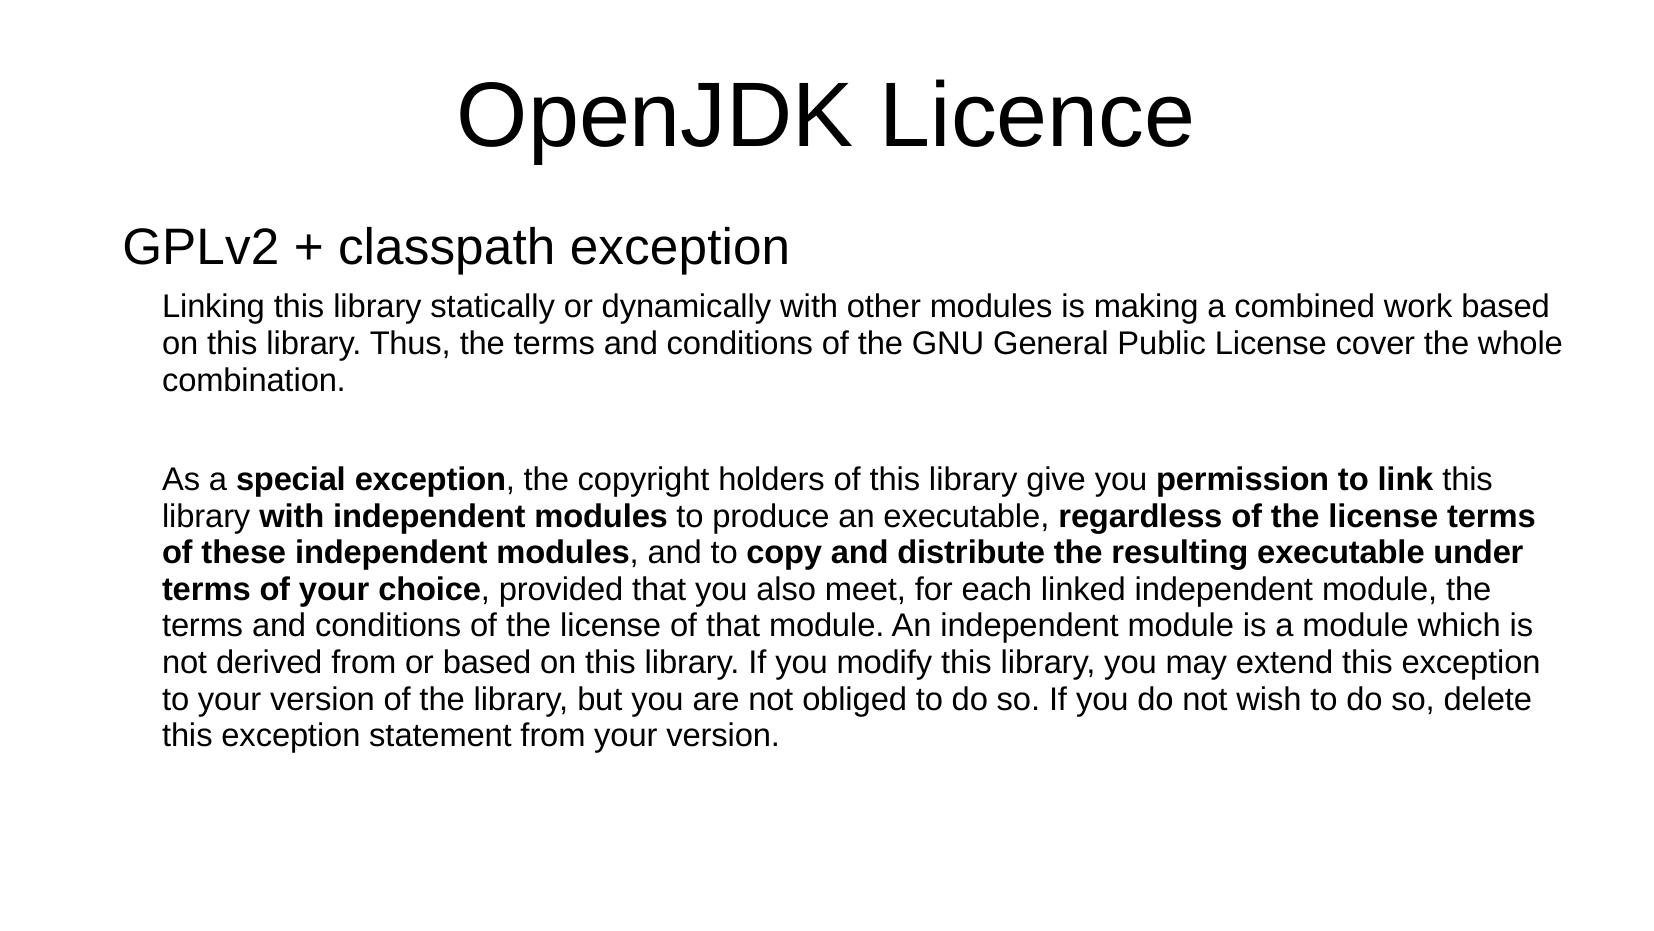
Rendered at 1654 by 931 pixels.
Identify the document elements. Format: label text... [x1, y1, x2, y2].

list GPLv2 + classpath exception Linking this library statically or dynamically with other modules is making a combined work based on this library. Thus, the terms and conditions of the GNU General Public License cover the whole combination. As a special exception, the copyright holders of this library give you permission to link this library with independent modules to produce an executable, regardless of the license terms of these independent modules, and to copy and distribute the resulting executable under terms of your choice, provided that you also meet, for each linked independent module, the terms and conditions of the license of that module. An independent module is a module which is not derived from or based on this library. If you modify this library, you may extend this exception to your version of the library, but you are not obliged to do so. If you do not wish to do so, delete this exception statement from your version. [82, 217, 1571, 758]
title OpenJDK Licence [82, 37, 1571, 193]
